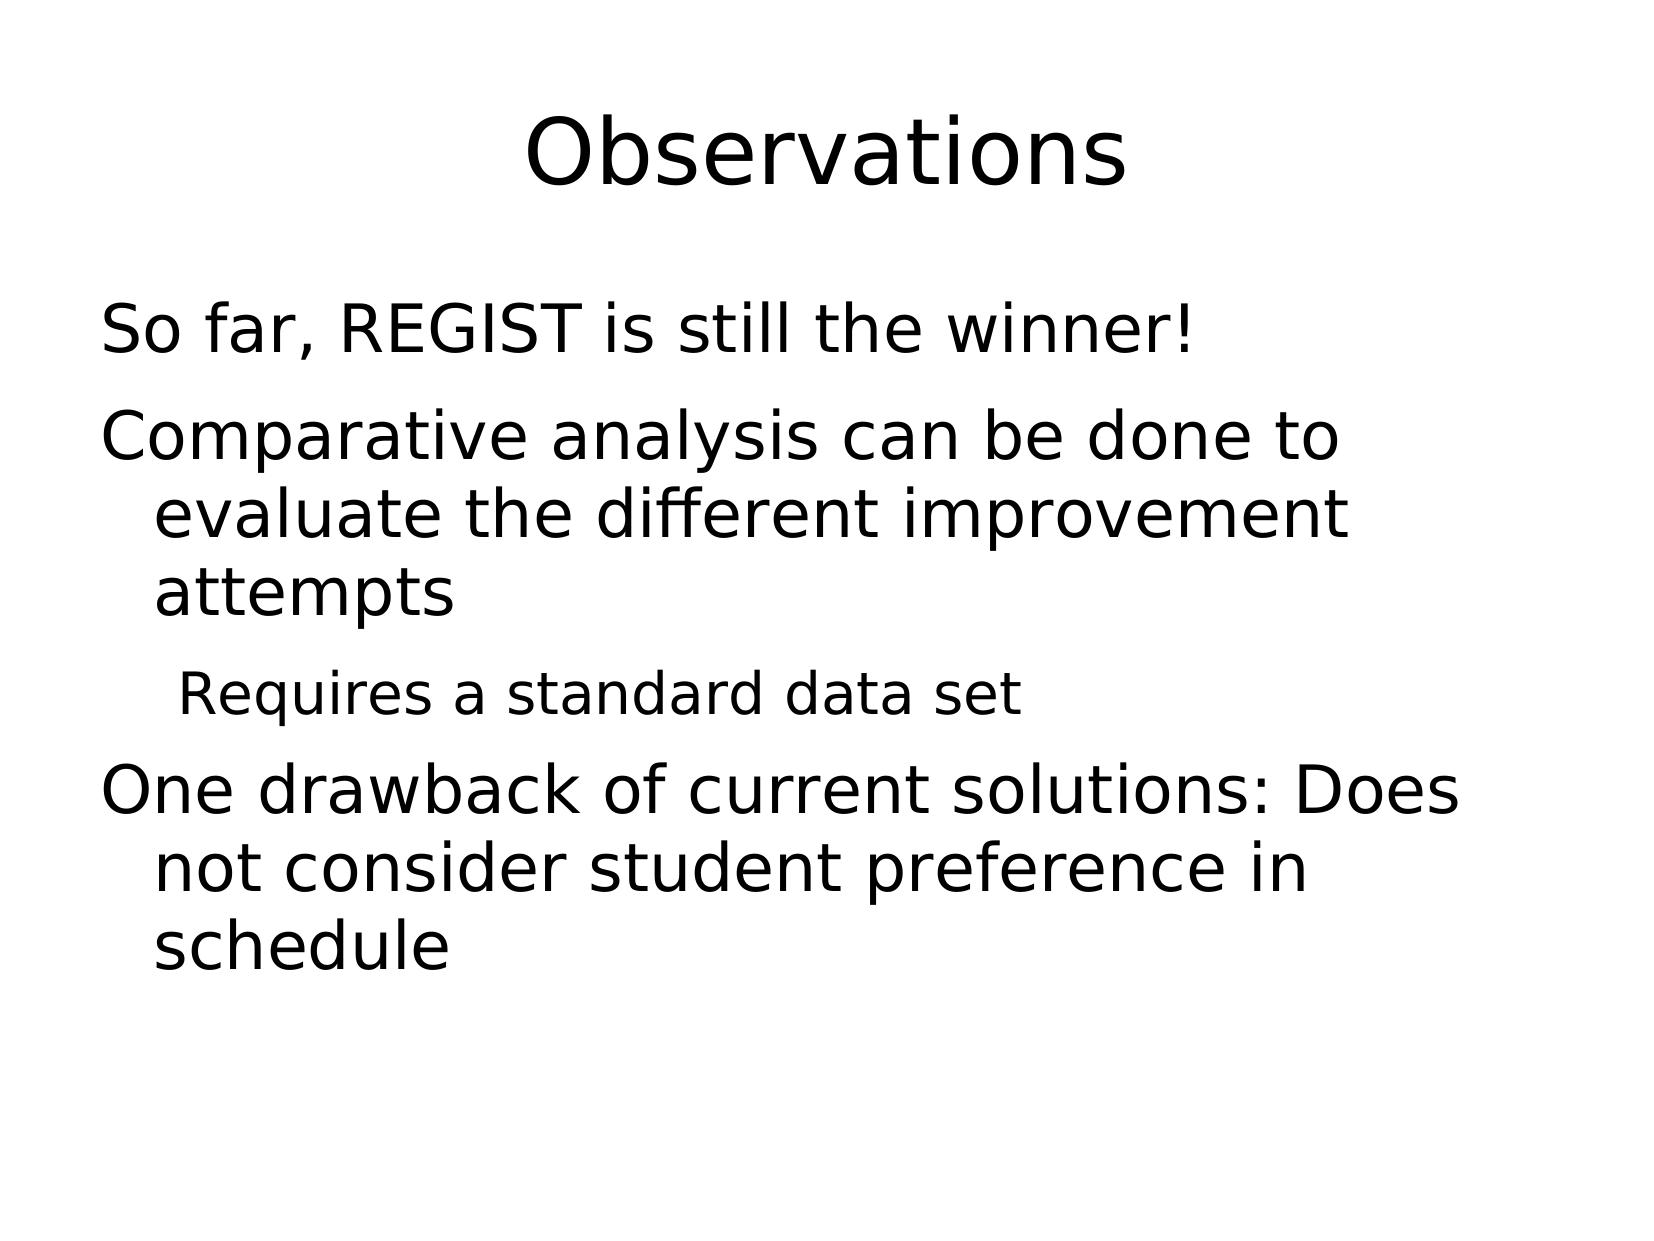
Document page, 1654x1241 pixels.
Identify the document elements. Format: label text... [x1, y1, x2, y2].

title Observations [82, 49, 1571, 257]
list So far, REGIST is still the winner! Comparative analysis can be done to evaluate the different improvement attempts Requires a standard data set One drawback of current solutions: Does not consider student preference in schedule [82, 290, 1571, 1109]
